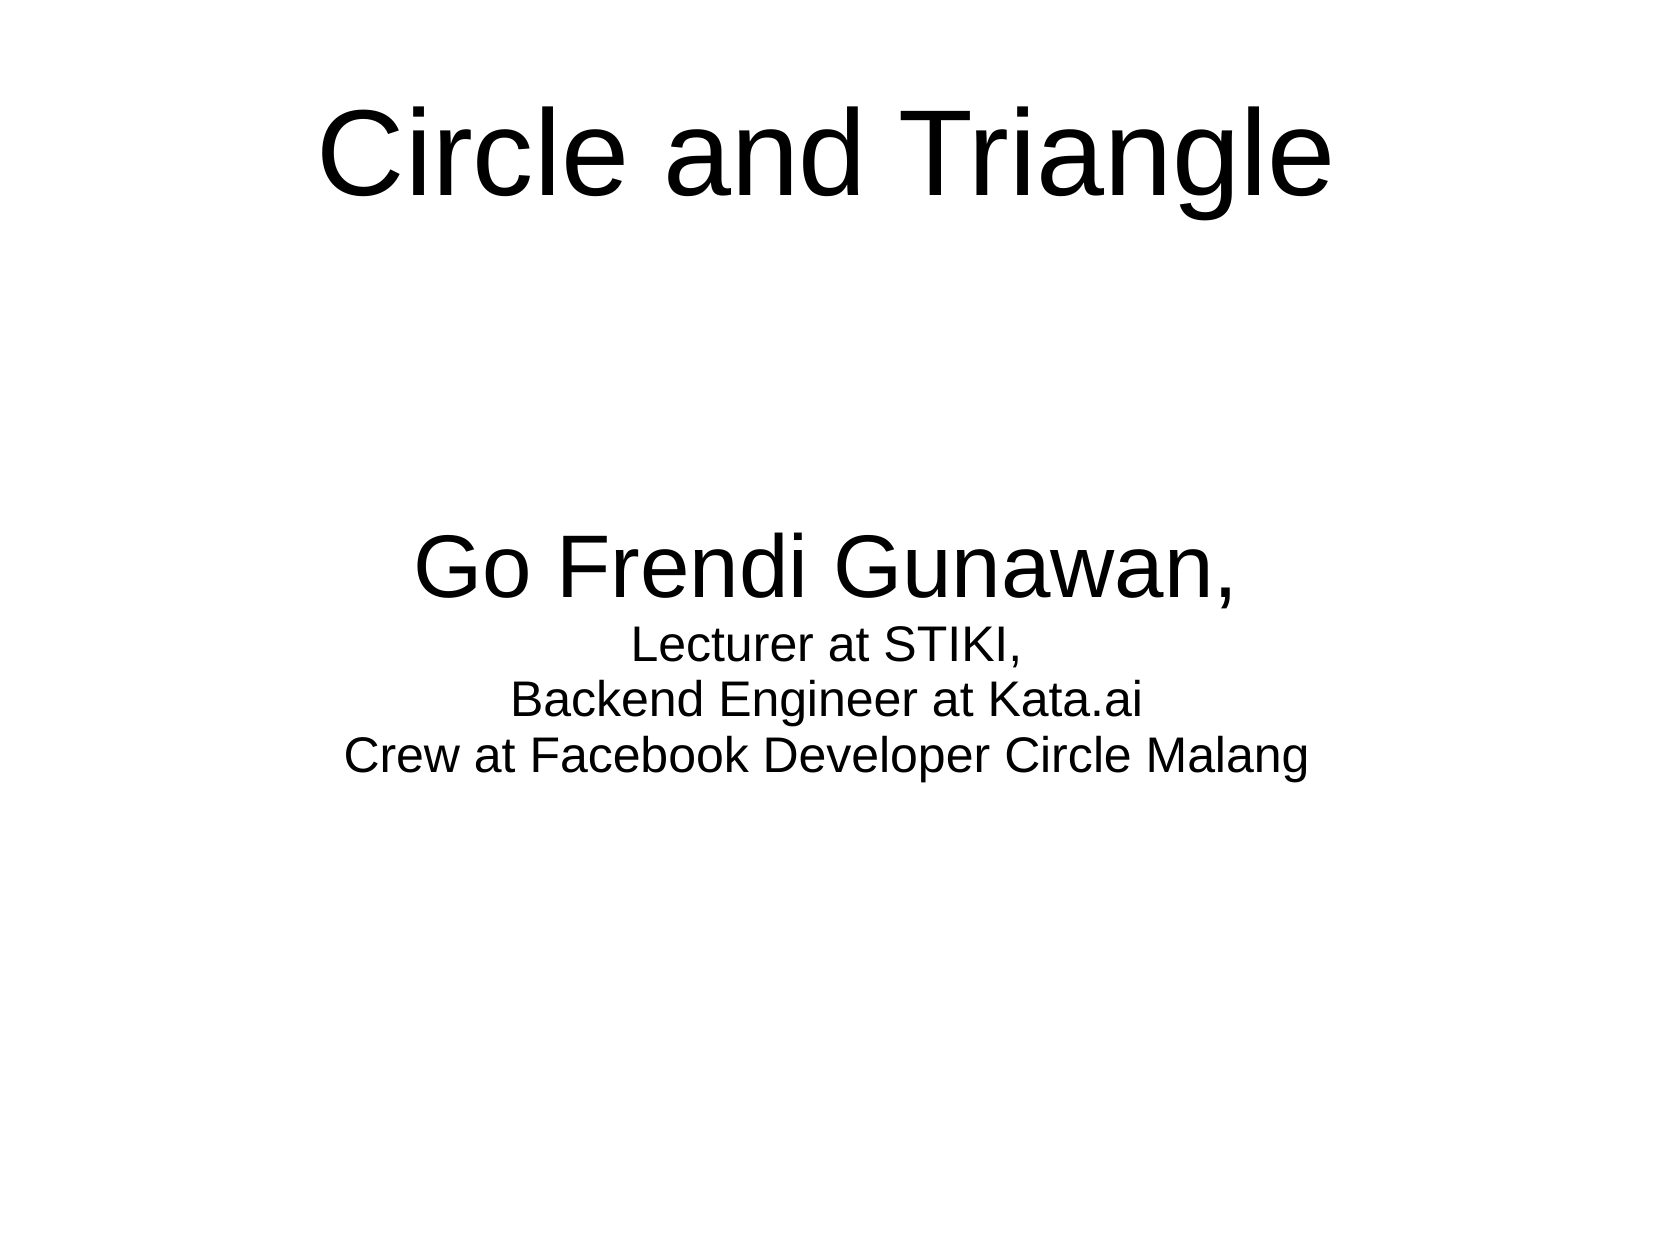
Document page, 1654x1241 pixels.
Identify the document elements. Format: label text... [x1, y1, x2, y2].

title Circle and Triangle [82, 49, 1571, 257]
subtitle Go Frendi Gunawan, Lecturer at STIKI, Backend Engineer at Kata.ai Crew at Facebook Developer Circle Malang [82, 290, 1571, 1010]
